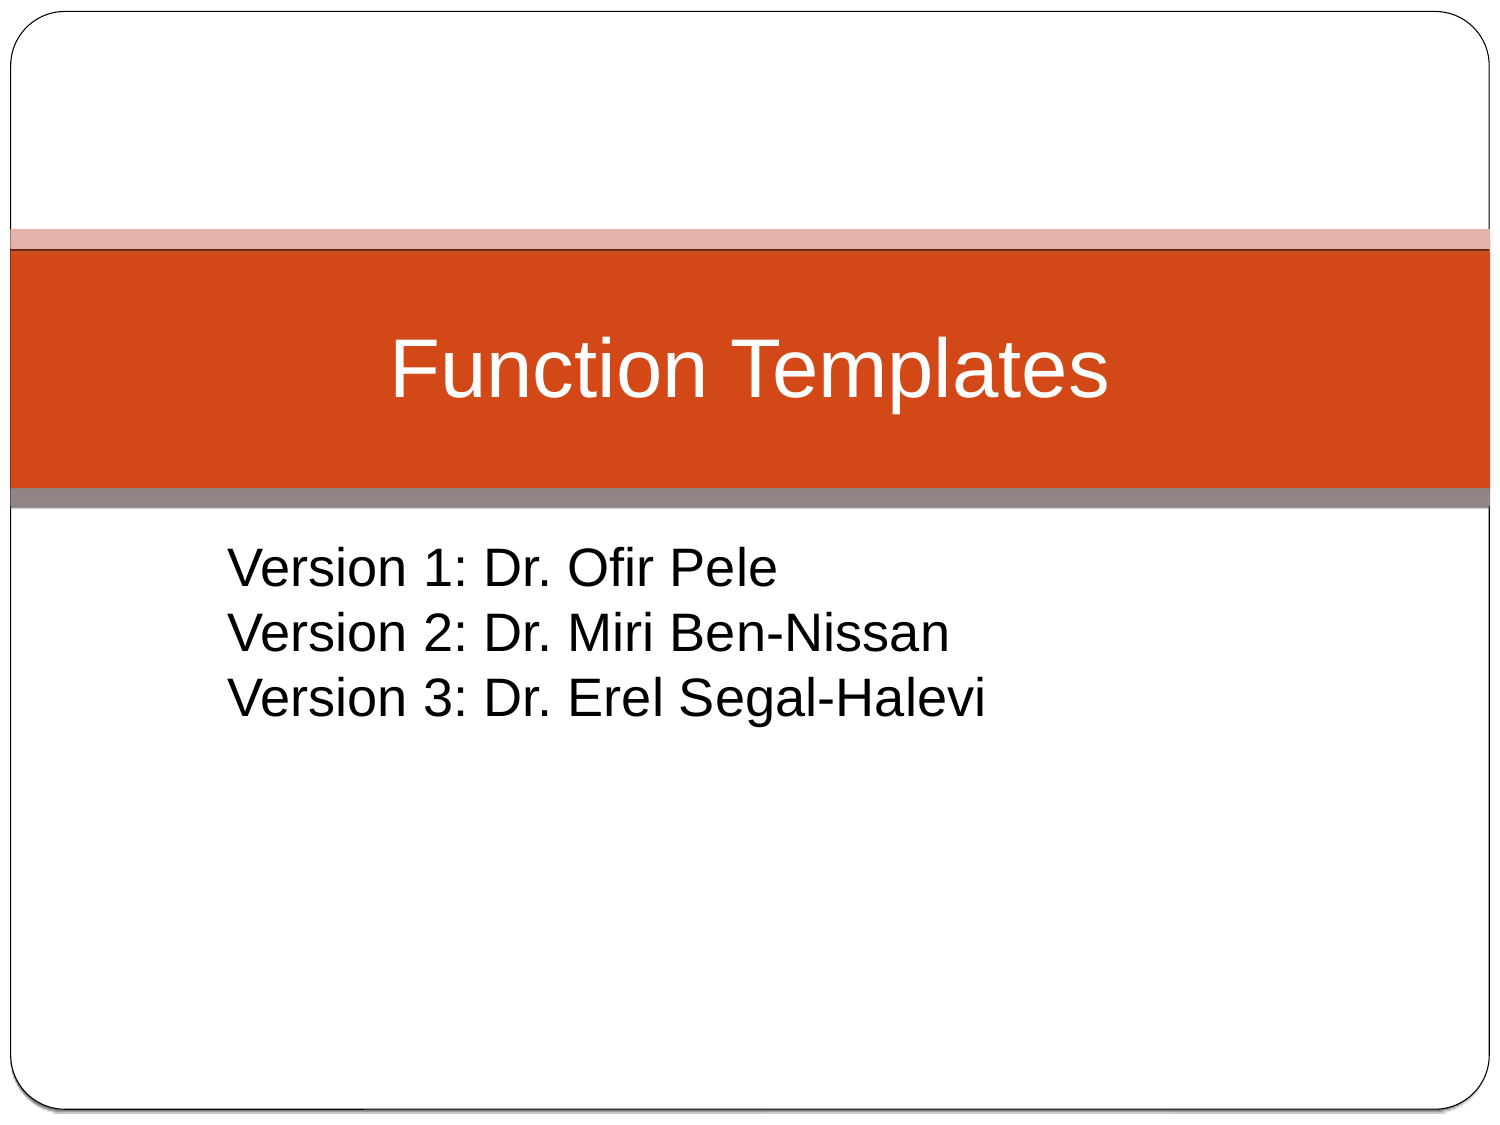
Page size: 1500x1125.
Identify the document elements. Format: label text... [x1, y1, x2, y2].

subtitle Version 1: Dr. Ofir Pele Version 2: Dr. Miri Ben-Nissan Version 3: Dr. Erel Segal-Halevi [212, 525, 1263, 788]
title Function Templates [75, 247, 1425, 489]
